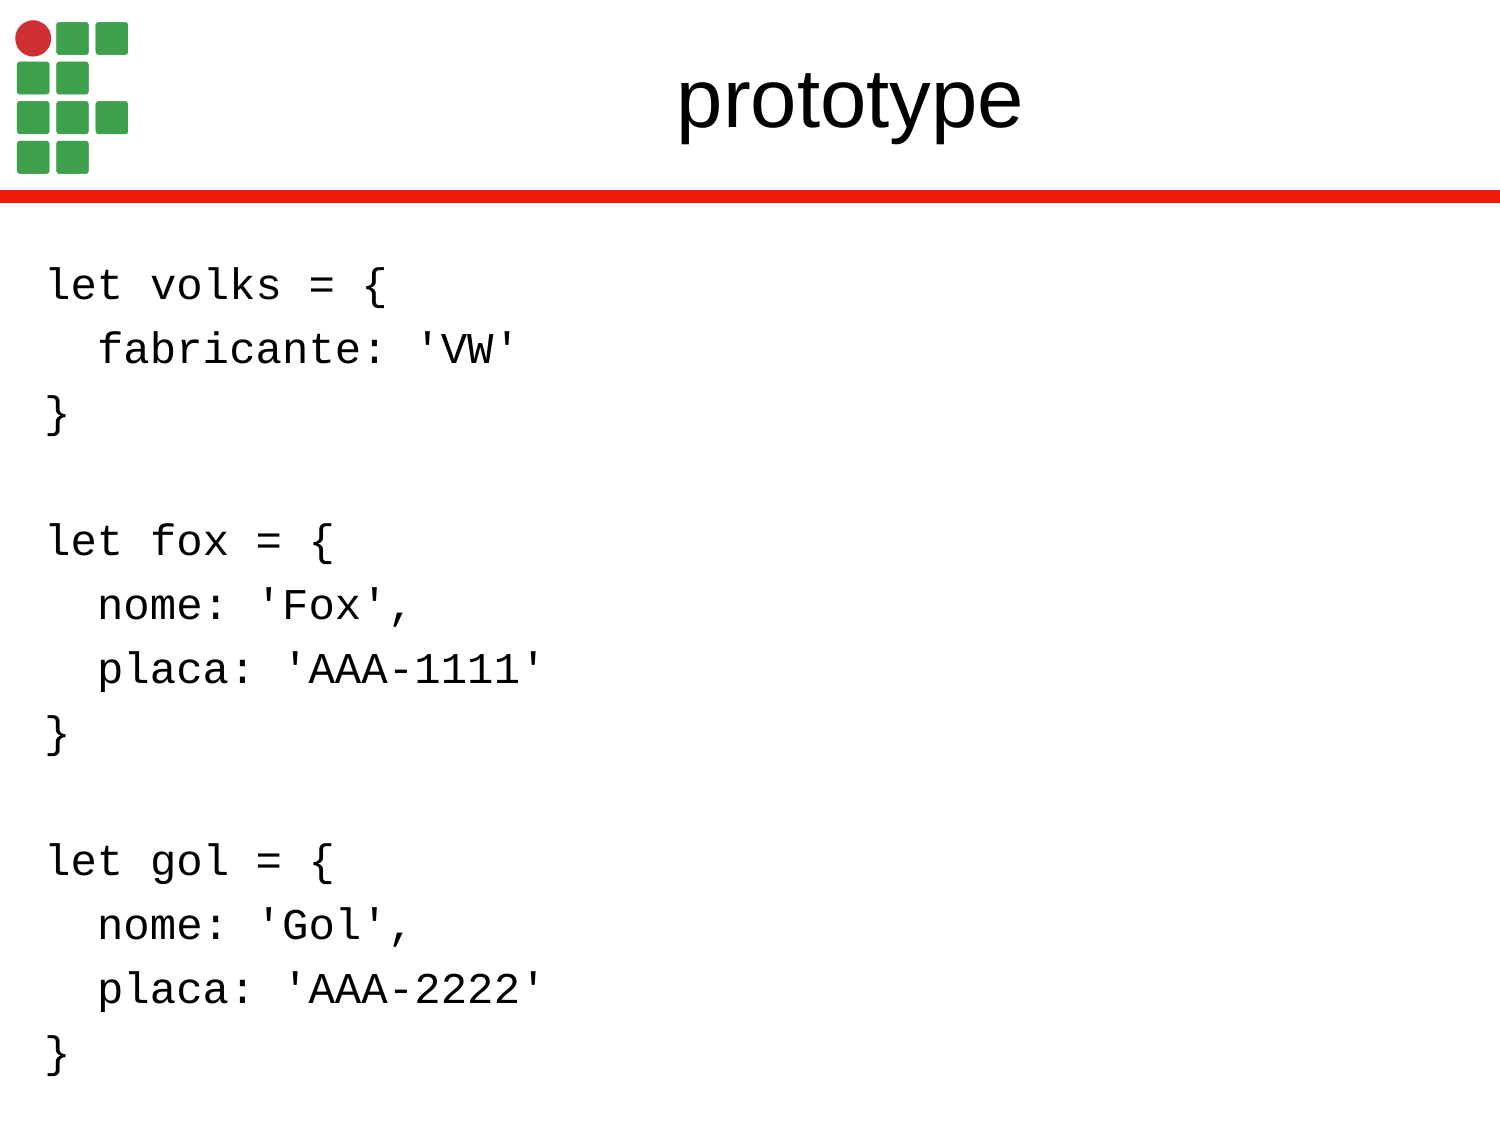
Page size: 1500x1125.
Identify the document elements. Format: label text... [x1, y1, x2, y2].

picture [14, 16, 130, 178]
list let volks = { fabricante: 'VW' } let fox = { nome: 'Fox', placa: 'AAA-1111' } let gol = { nome: 'Gol', placa: 'AAA-2222' } [29, 207, 1471, 1087]
title prototype [230, 0, 1471, 202]
